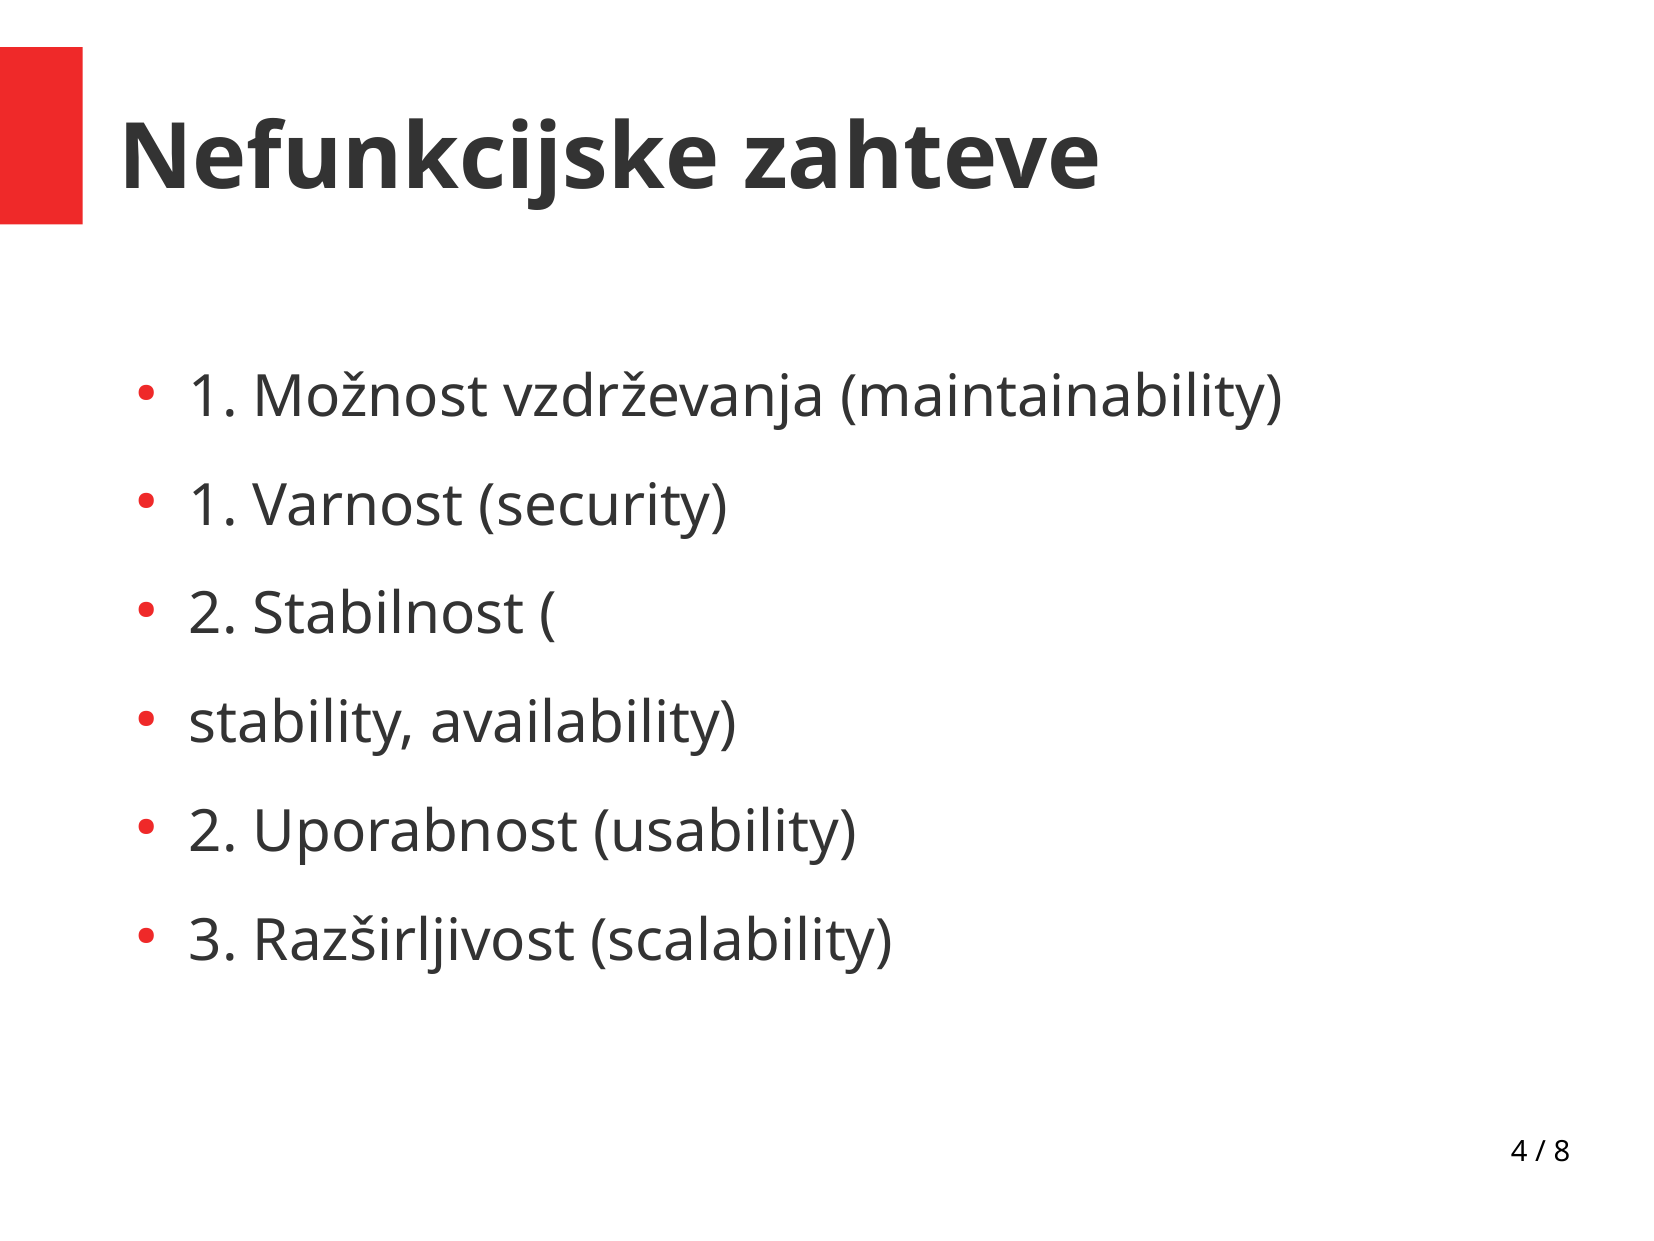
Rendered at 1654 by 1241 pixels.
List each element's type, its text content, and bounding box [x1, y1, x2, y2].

title Nefunkcijske zahteve [118, 49, 1571, 257]
list 1. Možnost vzdrževanja (maintainability) 1. Varnost (security) 2. Stabilnost ( stability, availability) 2. Uporabnost (usability) 3. Razširljivost (scalability) [118, 354, 1535, 1074]
